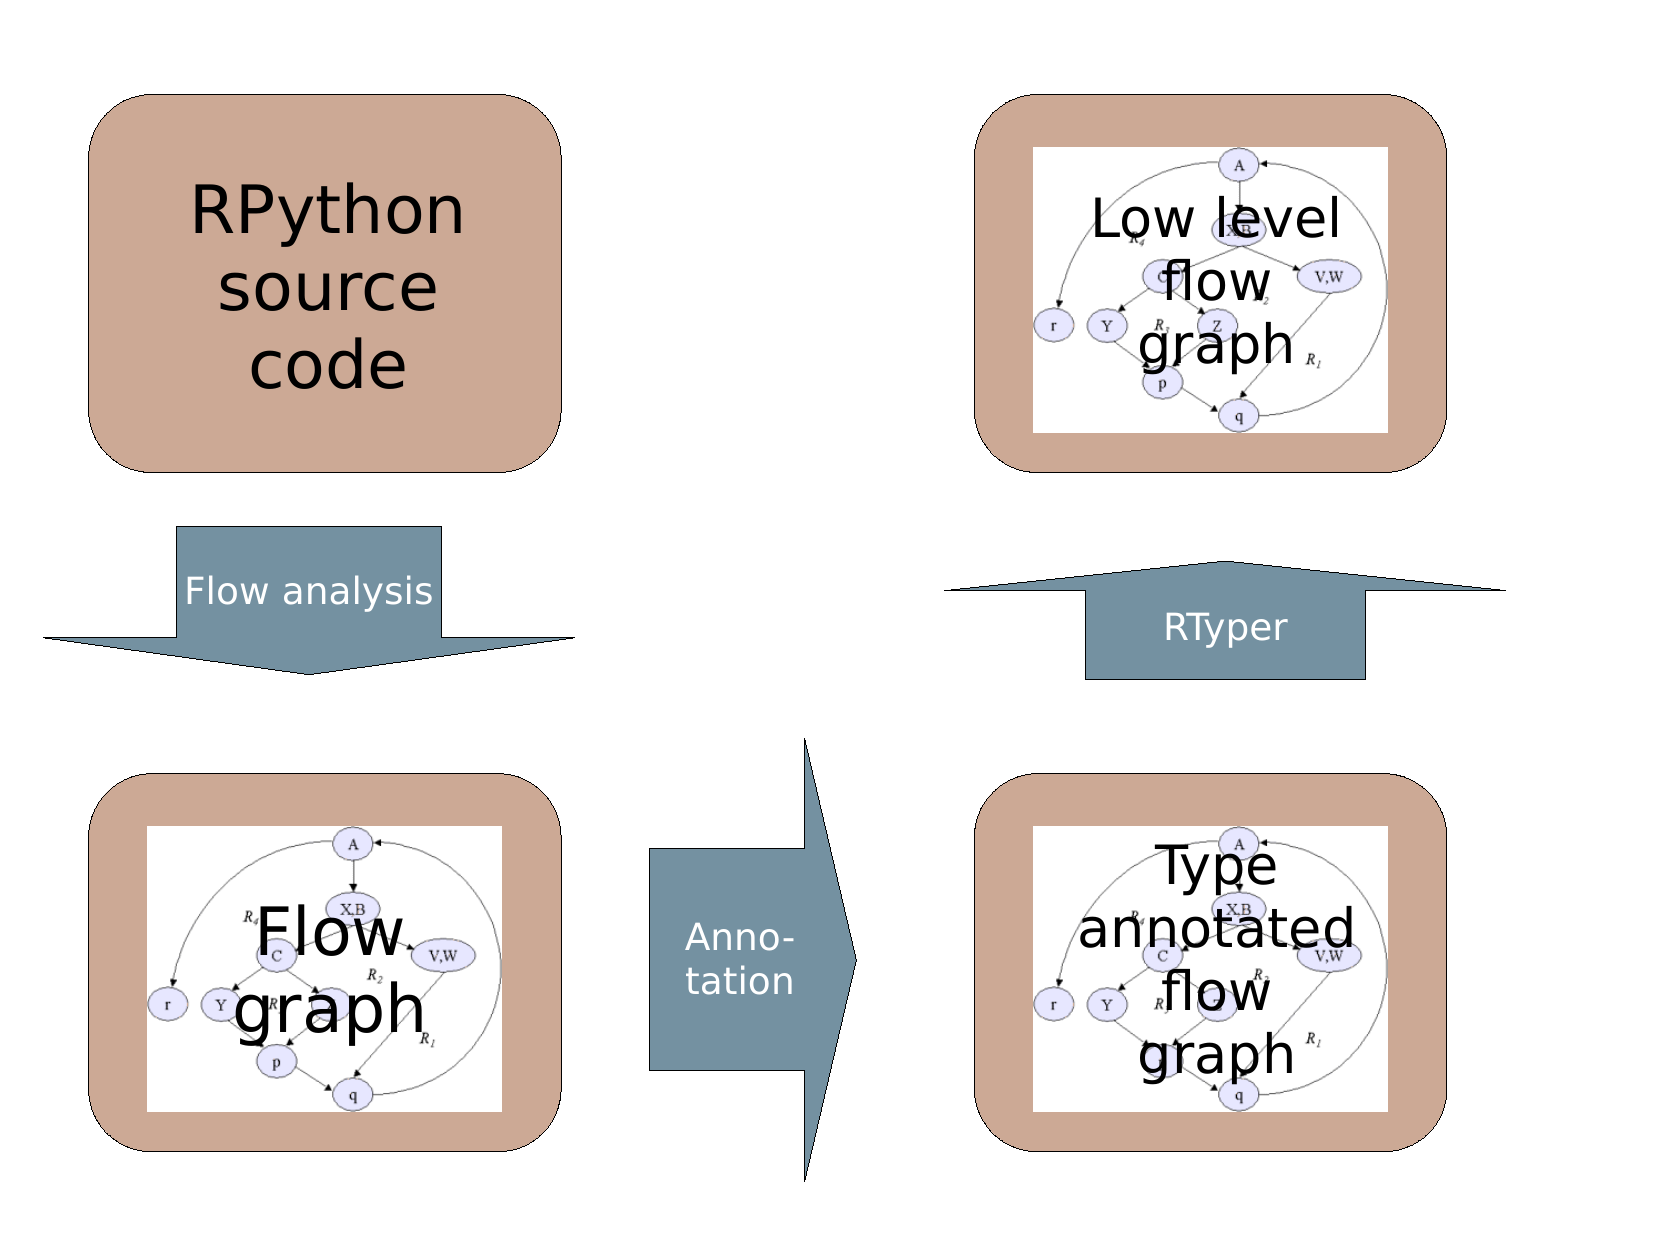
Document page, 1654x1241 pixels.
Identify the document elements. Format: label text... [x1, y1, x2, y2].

text_box [974, 94, 1447, 473]
text_box [974, 773, 1447, 1152]
text_box Flow graph [218, 885, 443, 1057]
picture [147, 826, 502, 1112]
text_box Type annotated flow graph [1062, 826, 1372, 1094]
text_box RTyper [944, 561, 1506, 680]
text_box Anno- tation [649, 738, 857, 1182]
text_box [88, 773, 562, 1152]
picture [1033, 147, 1388, 433]
text_box RPython source code [174, 163, 483, 412]
picture [1033, 826, 1388, 1112]
text_box [88, 94, 562, 473]
text_box Flow analysis [43, 526, 575, 675]
text_box Low level flow graph [1075, 180, 1359, 384]
